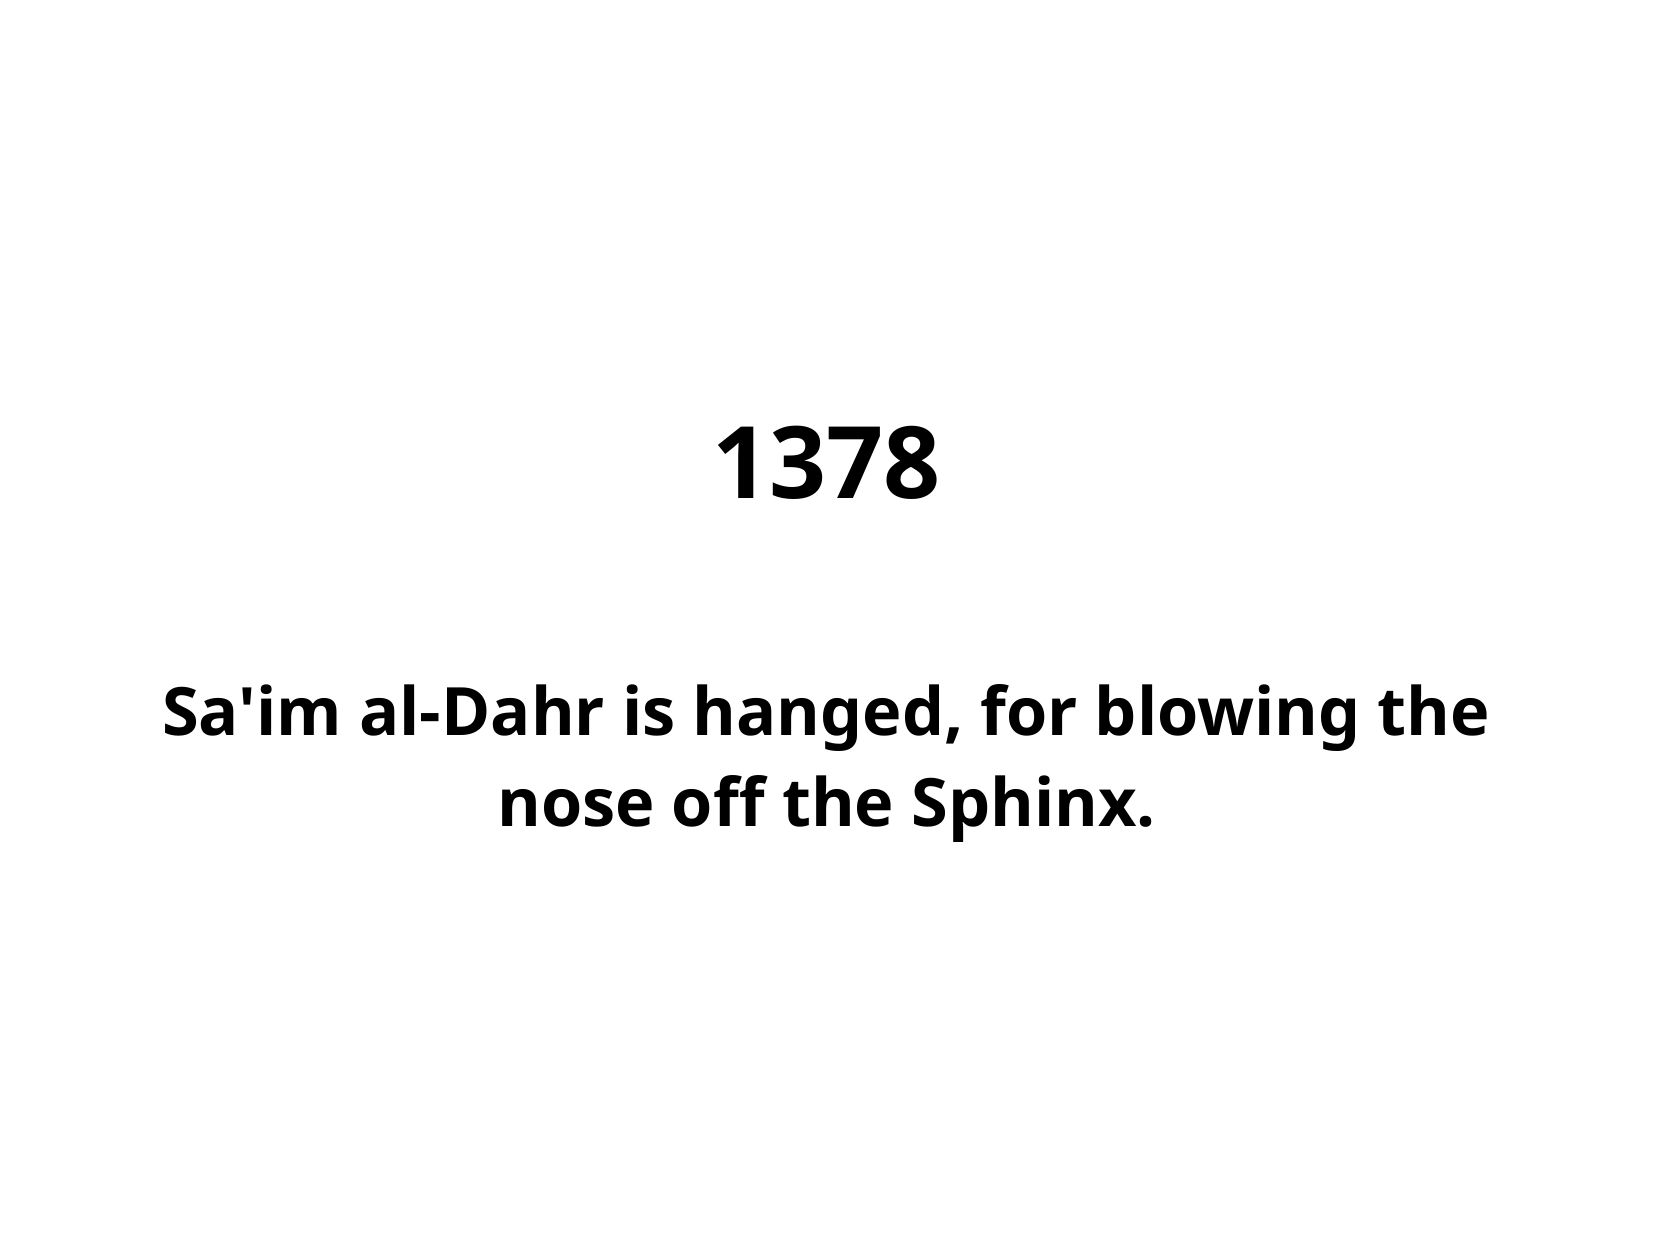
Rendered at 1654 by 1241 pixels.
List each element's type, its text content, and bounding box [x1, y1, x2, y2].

subtitle 1378 Sa'im al-Dahr is hanged, for blowing the nose off the Sphinx. [82, 138, 1571, 1099]
